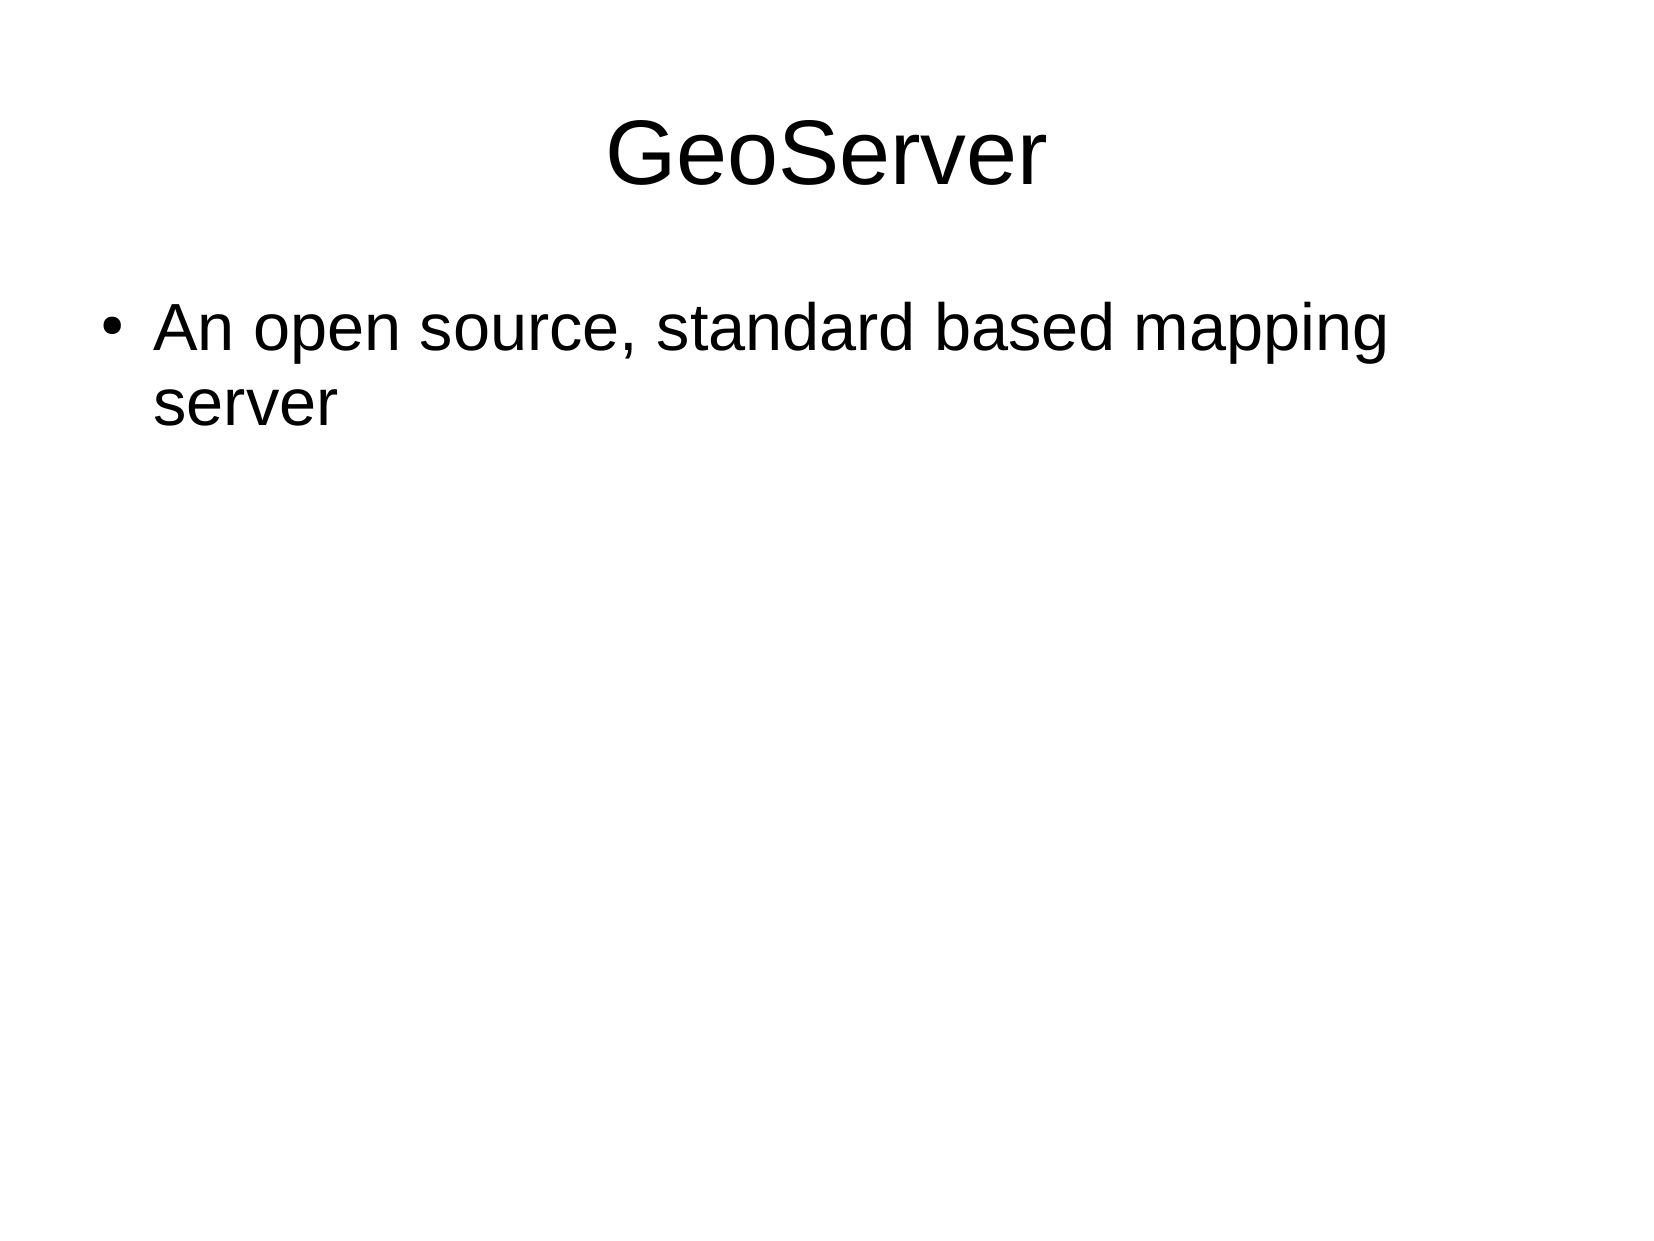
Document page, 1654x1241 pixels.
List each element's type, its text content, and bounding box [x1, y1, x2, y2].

list An open source, standard based mapping server [82, 290, 1538, 1010]
title GeoServer [82, 49, 1571, 257]
